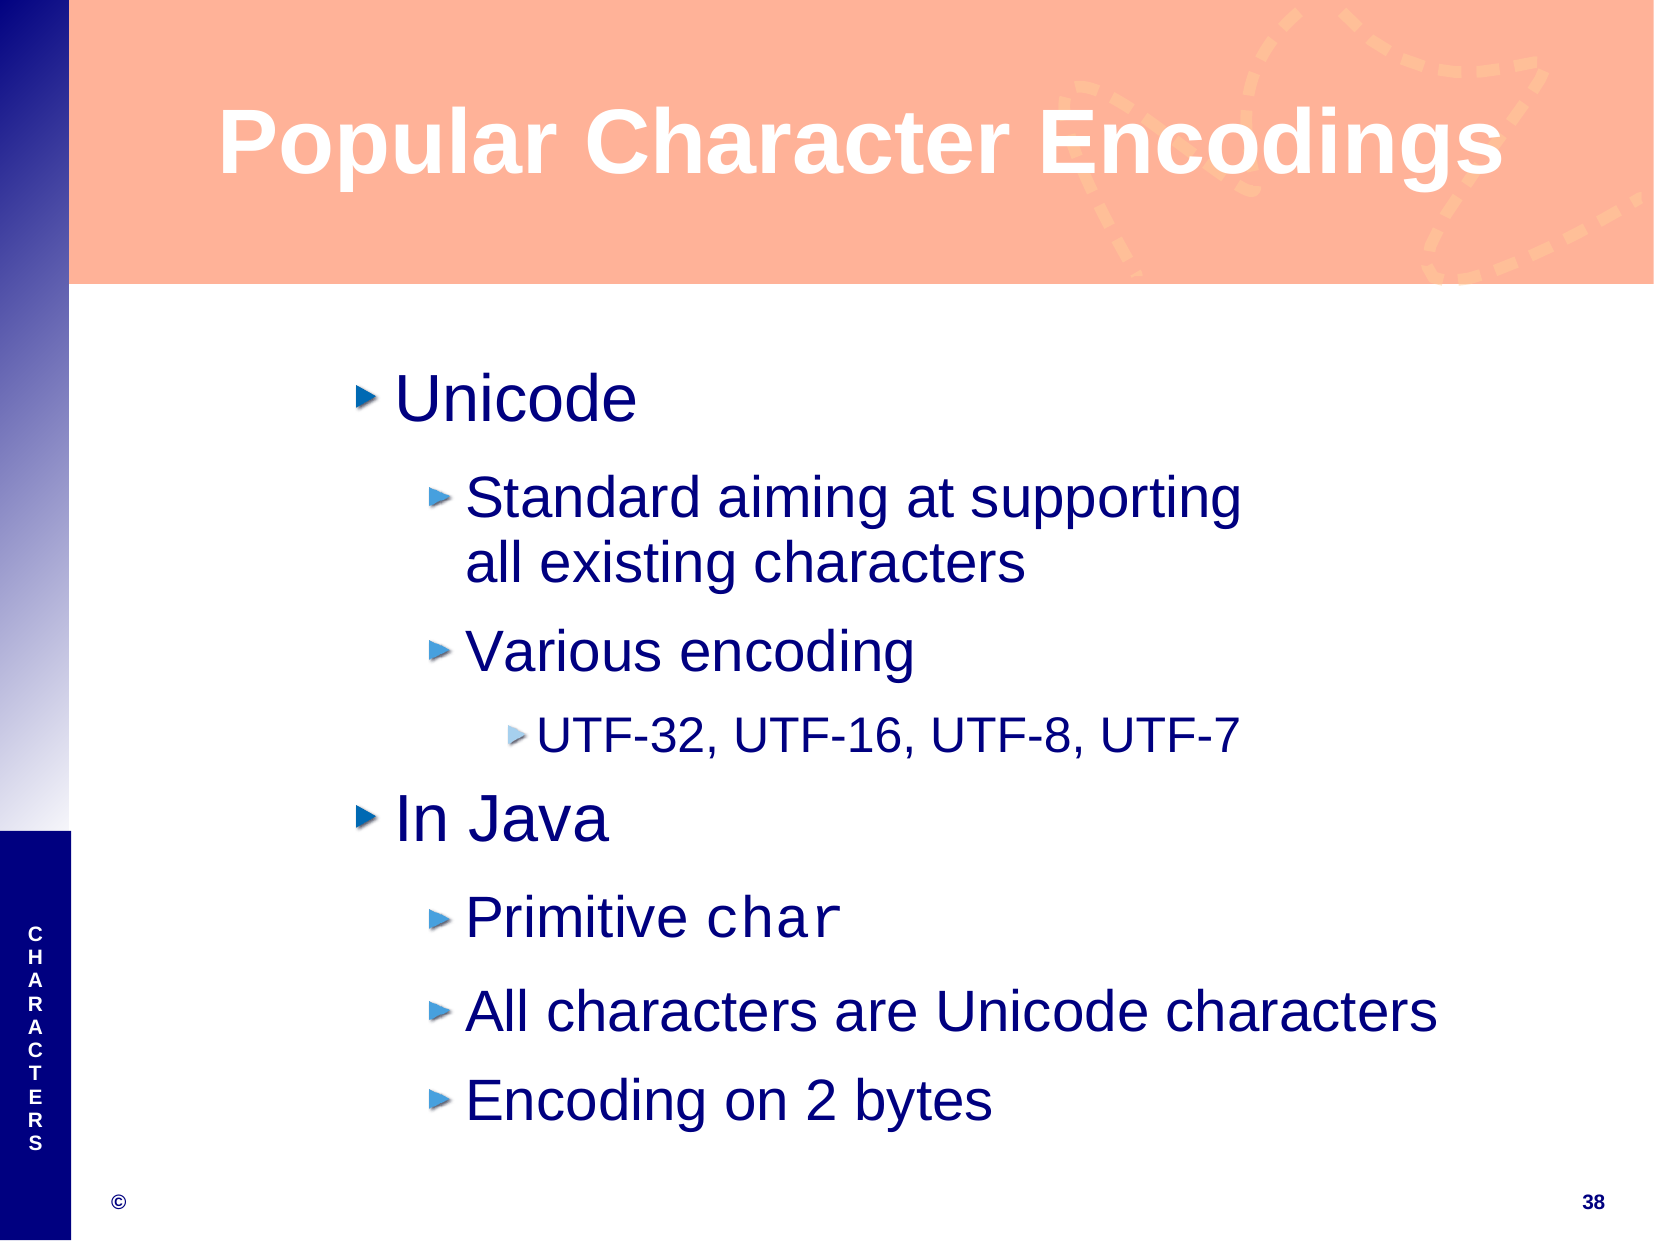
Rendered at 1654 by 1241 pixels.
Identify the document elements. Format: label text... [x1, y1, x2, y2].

text_box C H A R A C T E R S [0, 830, 71, 1241]
list Unicode Standard aiming at supporting all existing characters Various encoding UTF-32, UTF-16, UTF-8, UTF-7 In Java Primitive char All characters are Unicode characters Encoding on 2 bytes [323, 360, 1450, 1133]
title Popular Character Encodings [108, 37, 1617, 246]
